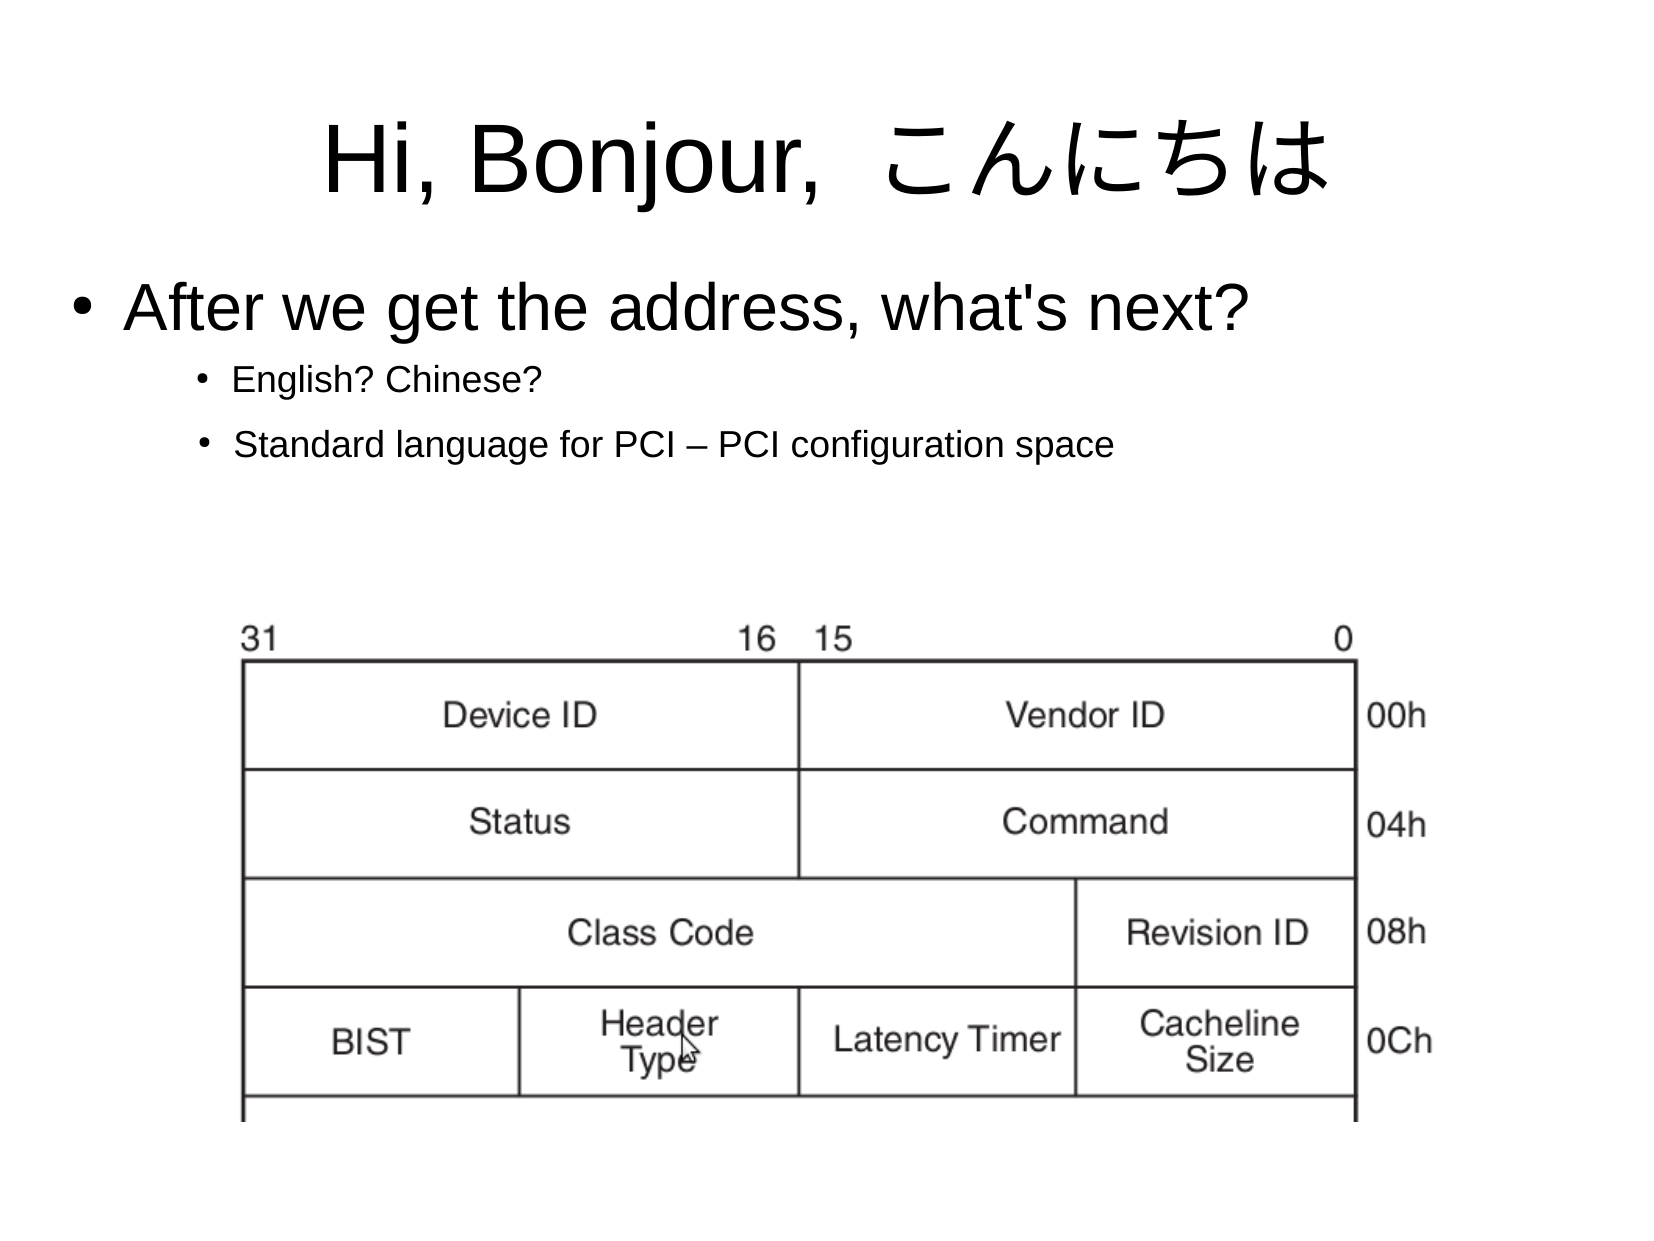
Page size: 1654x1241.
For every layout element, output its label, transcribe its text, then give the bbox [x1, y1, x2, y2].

list After we get the address, what's next? [52, 270, 1590, 355]
text_box Standard language for PCI – PCI configuration space [147, 415, 1300, 473]
title Hi, Bonjour, こんにちは [82, 49, 1571, 257]
picture [206, 582, 1451, 1123]
text_box English? Chinese? [145, 351, 855, 409]
